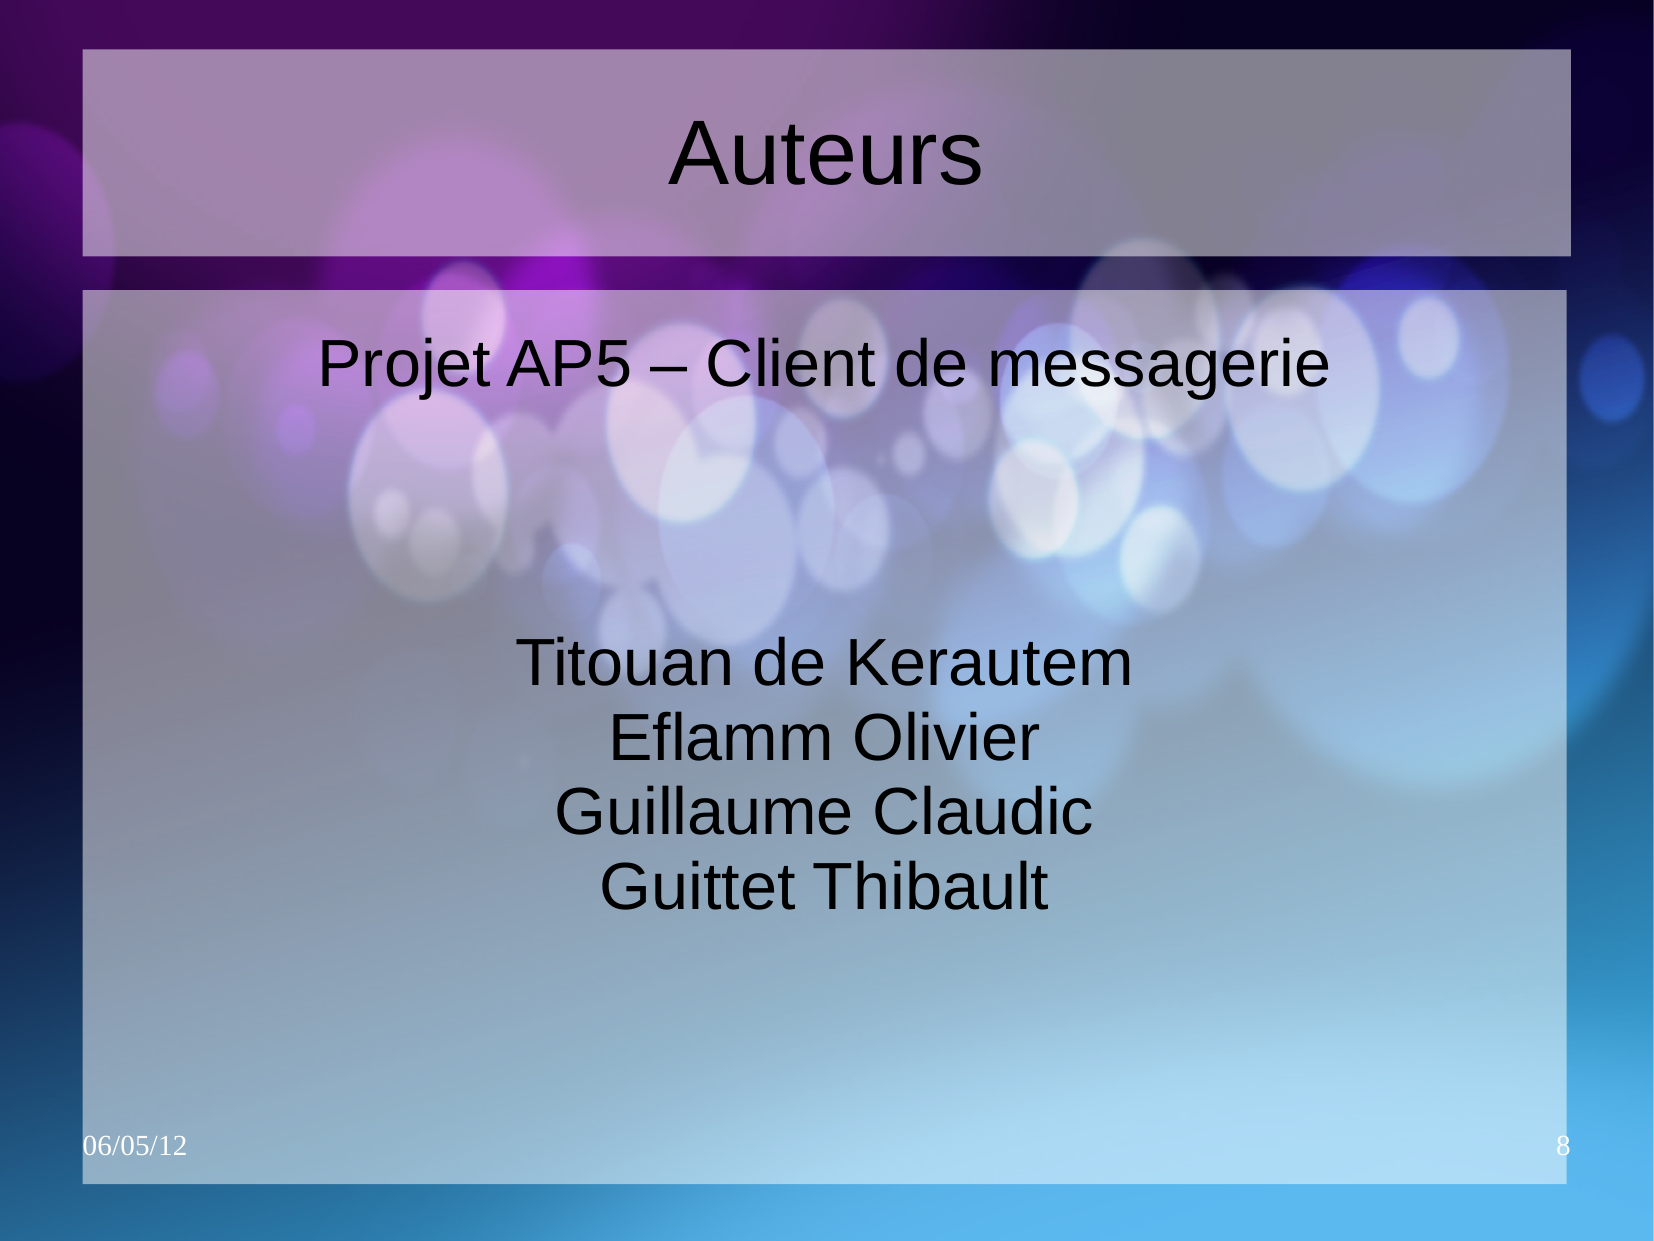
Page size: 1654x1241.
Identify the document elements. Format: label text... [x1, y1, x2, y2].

title Auteurs [82, 49, 1571, 257]
picture [0, 0, 1654, 1241]
subtitle Projet AP5 – Client de messagerie Titouan de Kerautem Eflamm Olivier Guillaume Claudic Guittet Thibault [82, 290, 1567, 1185]
